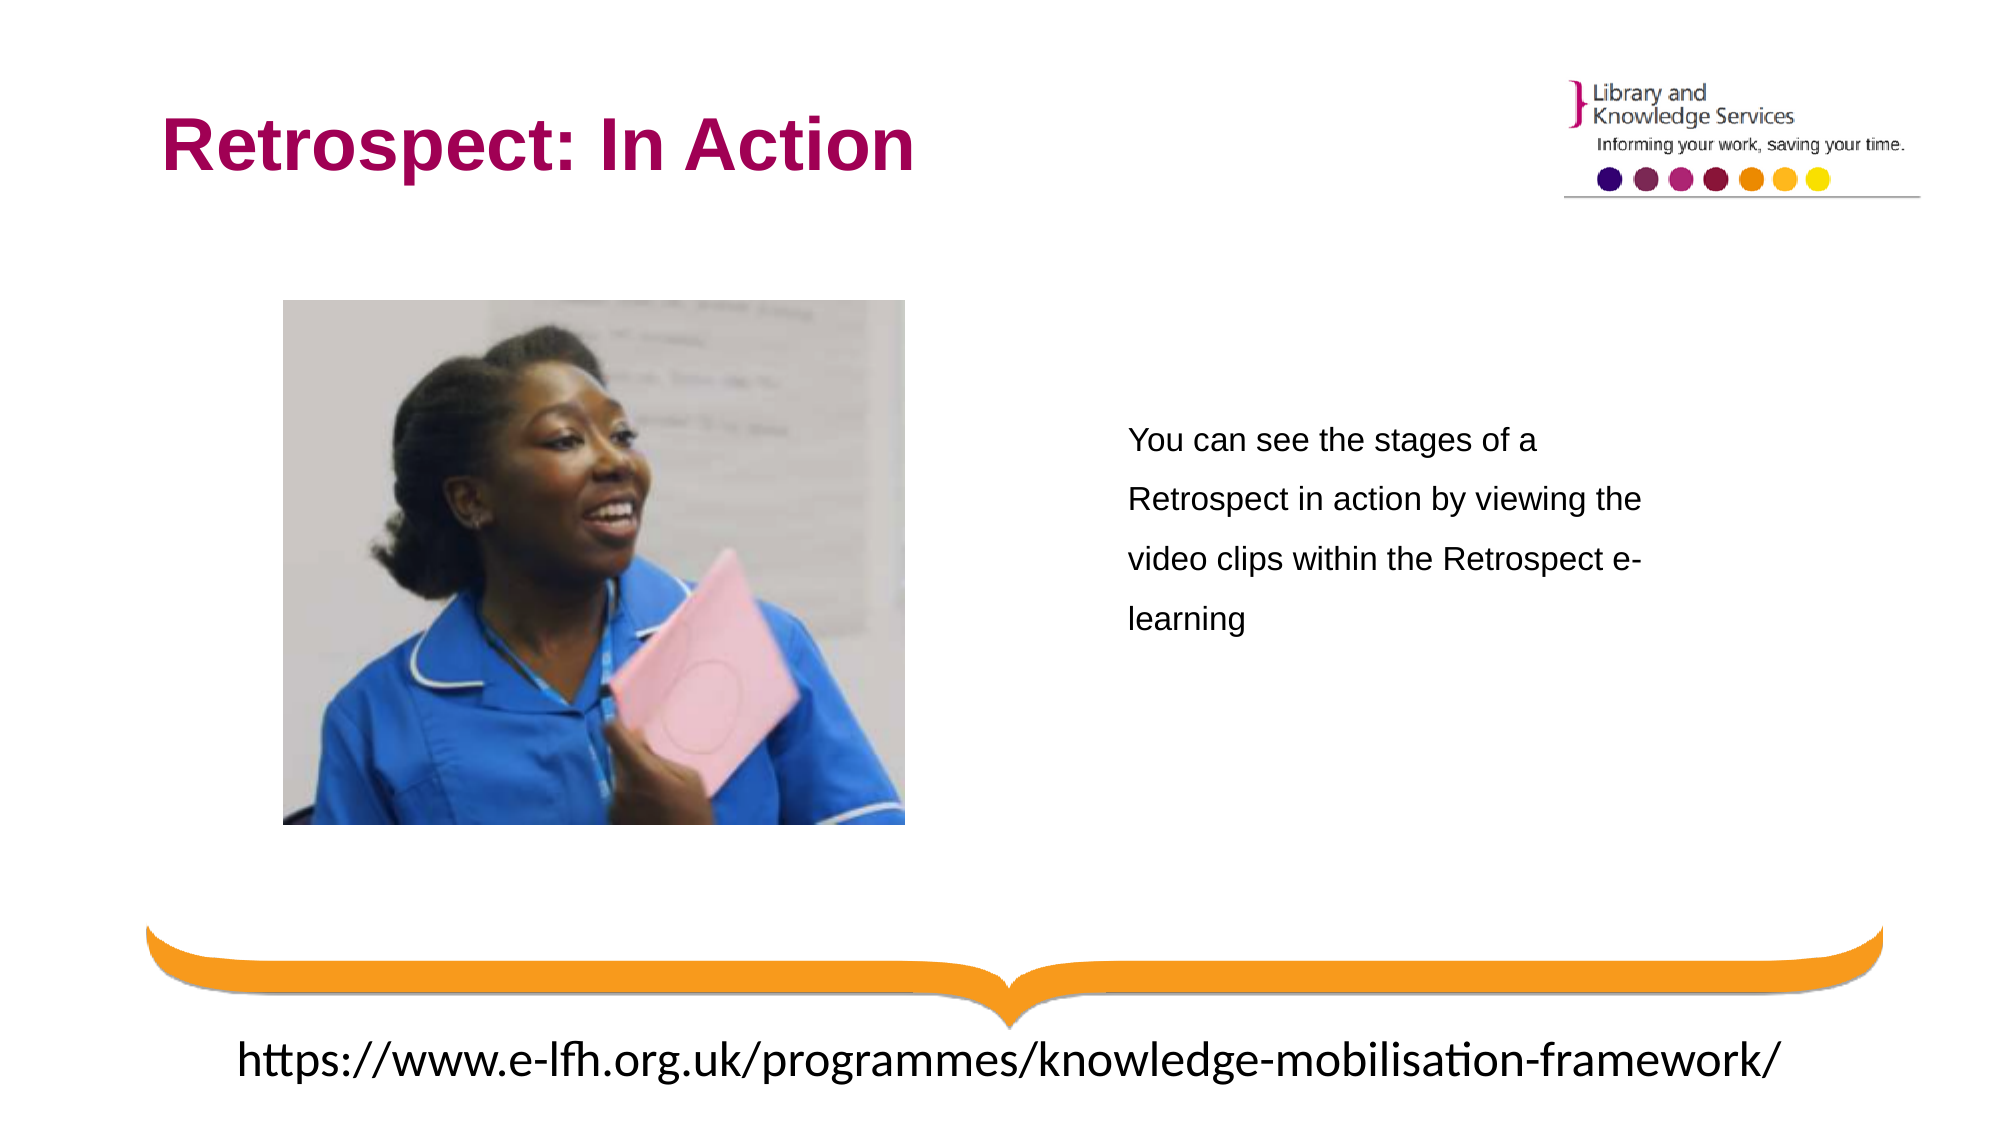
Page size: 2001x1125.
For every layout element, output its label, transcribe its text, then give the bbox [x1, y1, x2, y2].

subtitle https://www.e-lfh.org.uk/programmes/knowledge-mobilisation-framework/ [175, 1026, 1855, 1125]
text_box You can see the stages of a Retrospect in action by viewing the video clips within the Retrospect e-learning [1113, 390, 1696, 641]
title Retrospect: In Action [146, 47, 1287, 195]
picture [1564, 76, 1923, 196]
picture [146, 922, 1883, 1026]
picture [283, 300, 905, 825]
